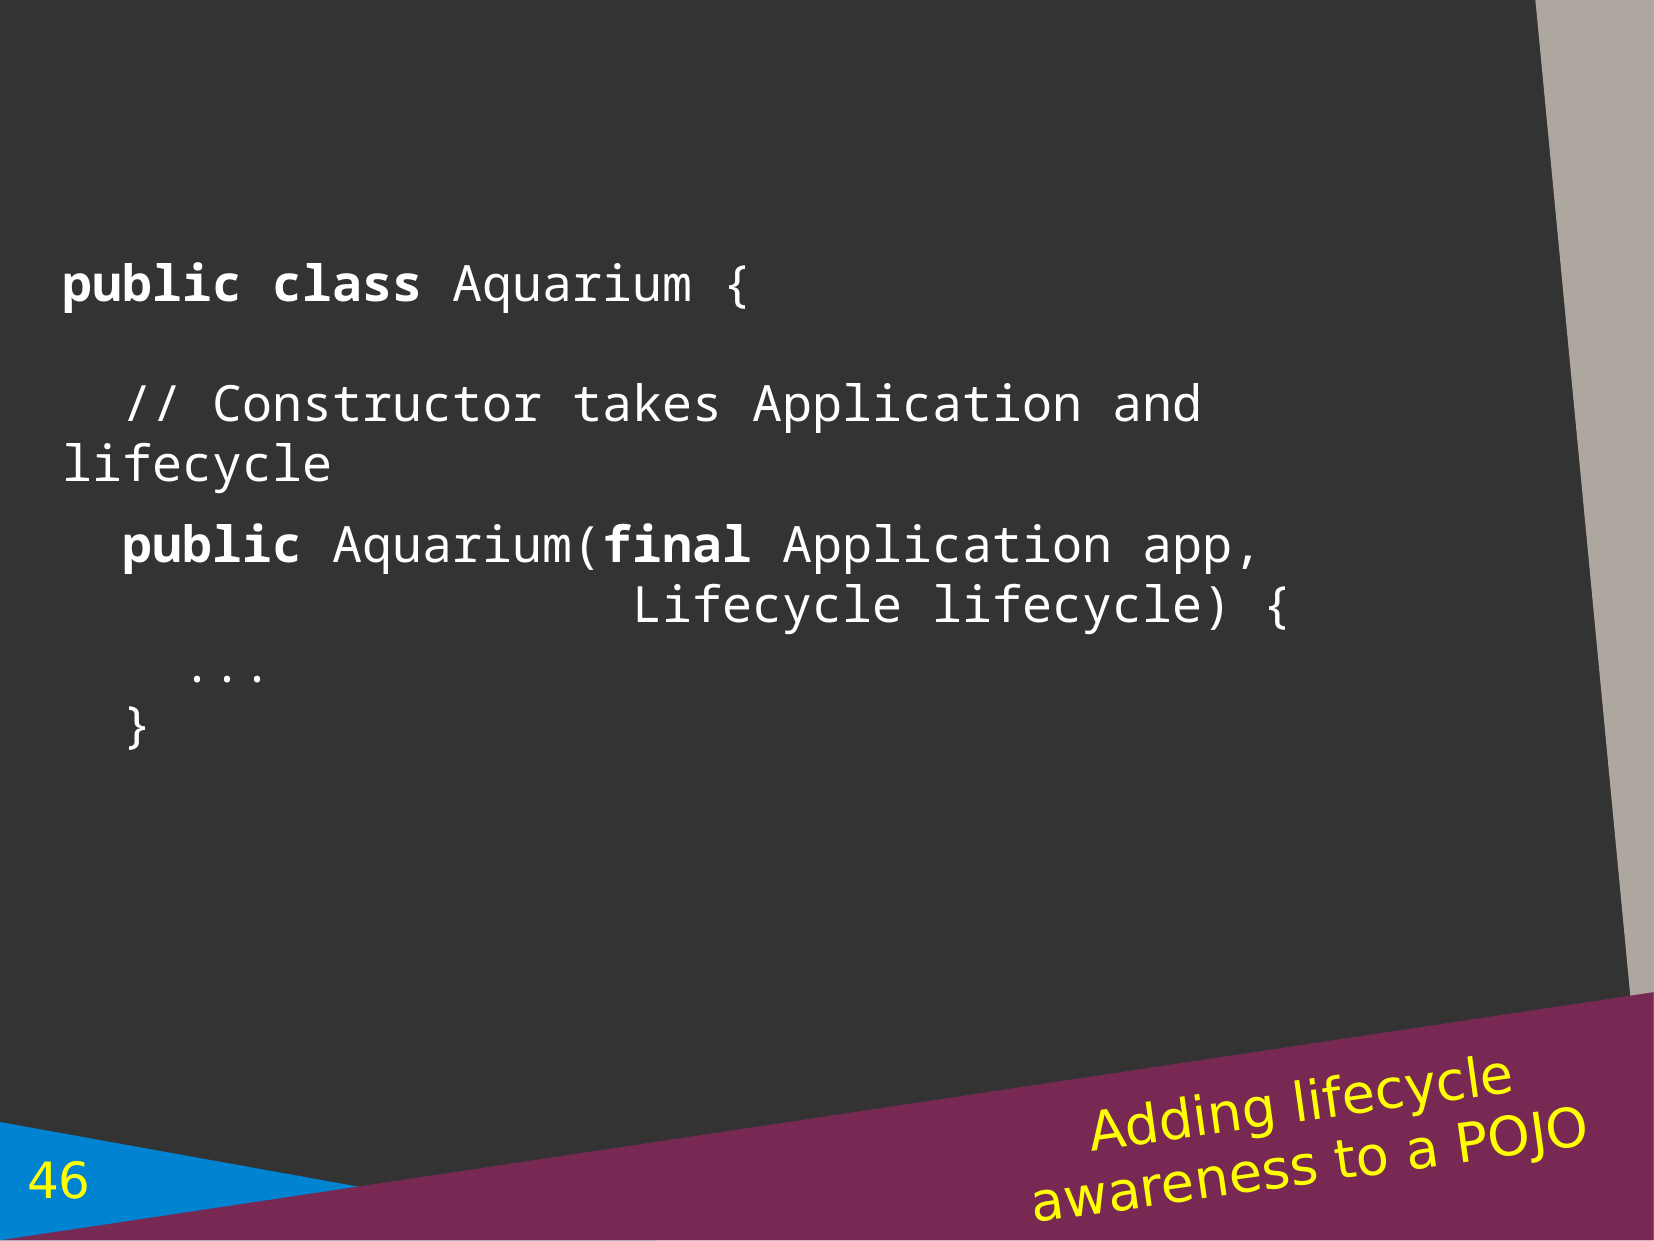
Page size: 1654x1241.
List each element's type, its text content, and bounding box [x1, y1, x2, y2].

title Adding lifecycle awareness to a POJO [956, 995, 1654, 1241]
list public class Aquarium { // Constructor takes Application and lifecycle public Aquarium(final Application app, Lifecycle lifecycle) { ... } [47, 236, 1497, 802]
